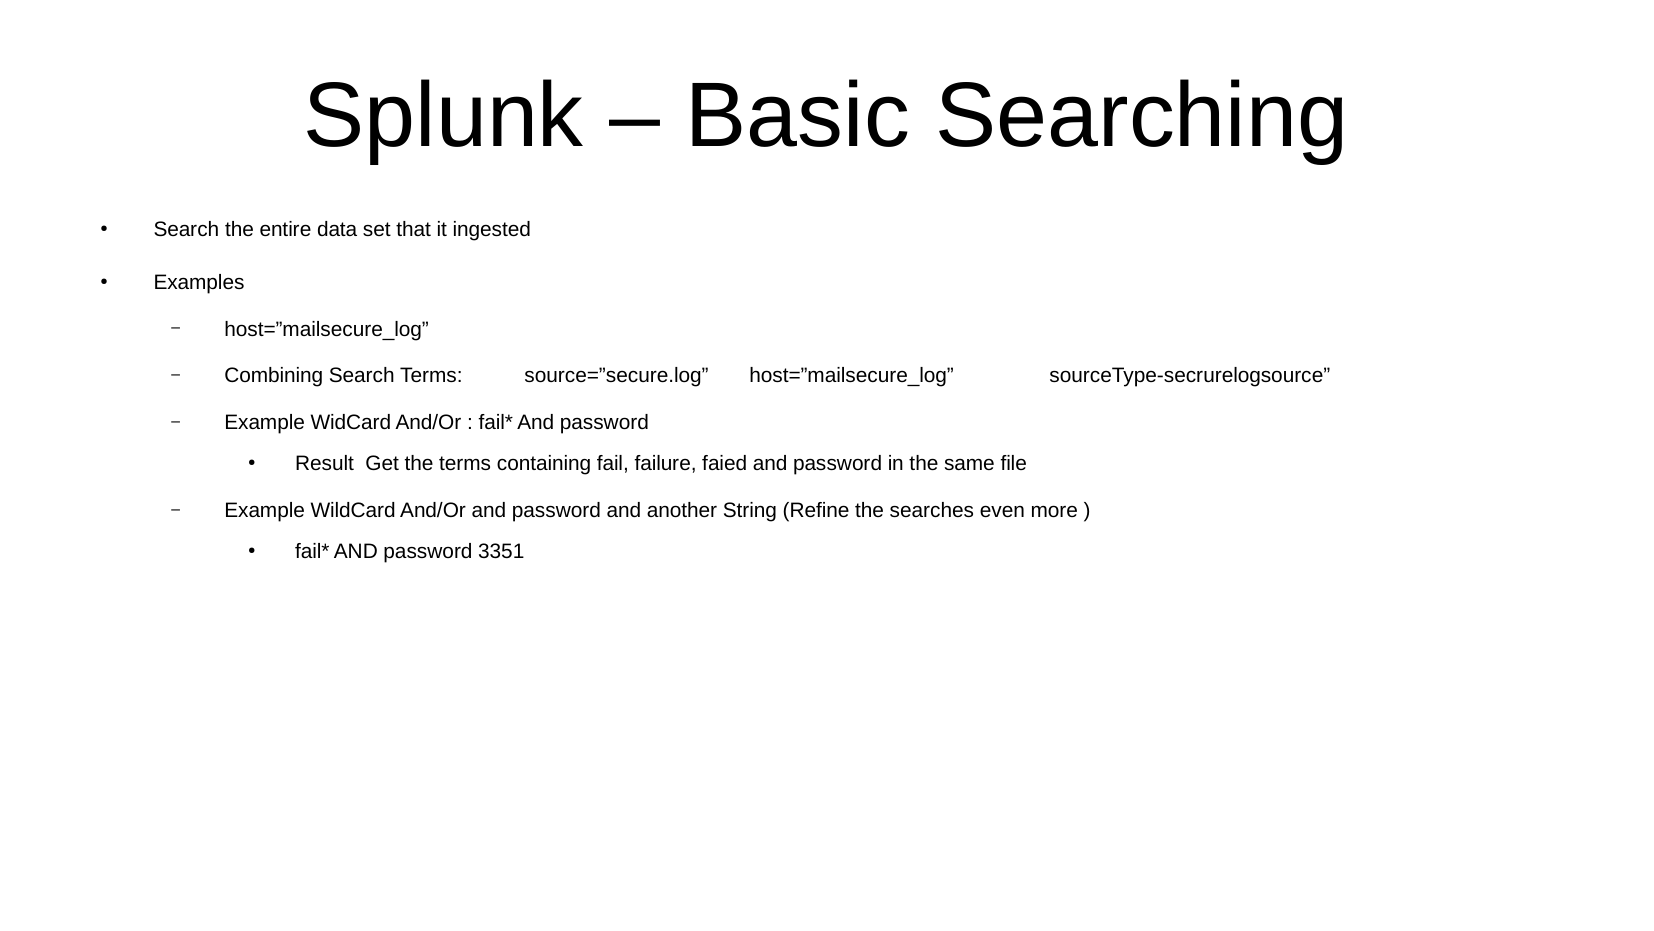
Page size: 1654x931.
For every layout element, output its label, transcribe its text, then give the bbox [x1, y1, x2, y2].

title Splunk – Basic Searching [82, 37, 1571, 193]
list Search the entire data set that it ingested Examples host=”mailsecure_log” Combining Search Terms: source=”secure.log” host=”mailsecure_log” sourceType-secrurelogsource” Example WidCard And/Or : fail* And password Result Get the terms containing fail, failure, faied and password in the same file Example WildCard And/Or and password and another String (Refine the searches even more ) fail* AND password 3351 [82, 217, 1636, 916]
